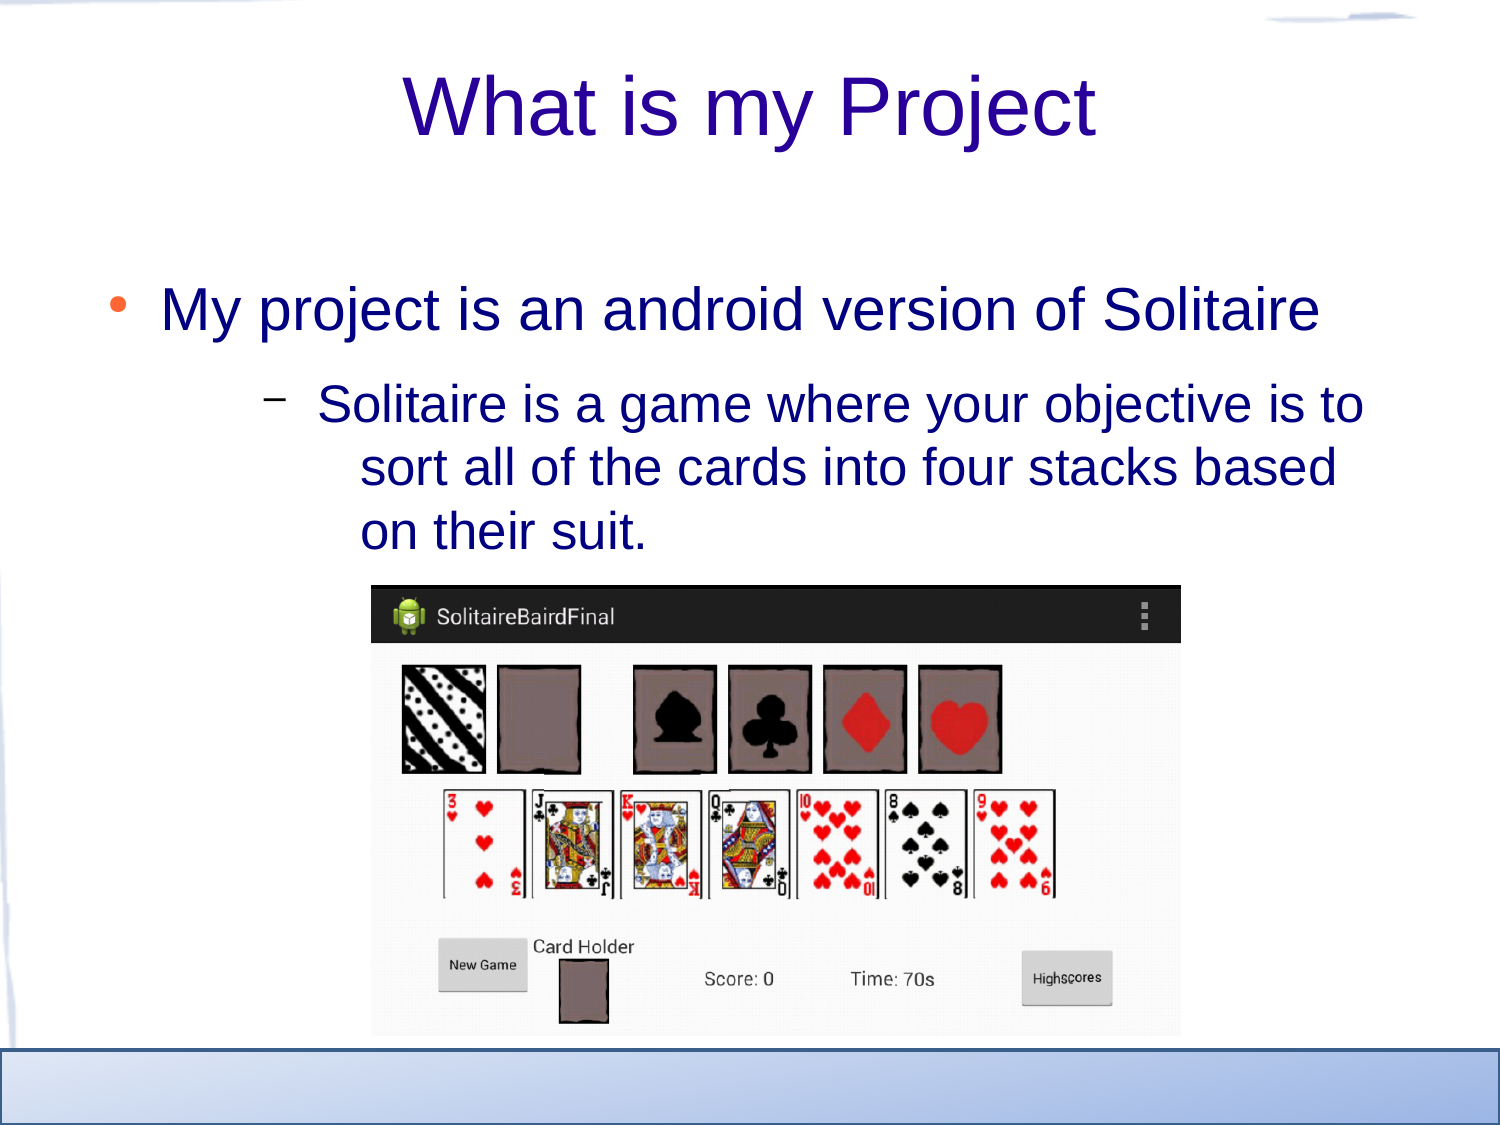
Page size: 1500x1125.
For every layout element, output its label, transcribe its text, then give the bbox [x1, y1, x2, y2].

list My project is an android version of Solitaire Solitaire is a game where your objective is to sort all of the cards into four stacks based on their suit. [75, 262, 1425, 1005]
text_box [0, 1049, 1500, 1125]
picture [0, 0, 1500, 1049]
title What is my Project [75, 45, 1425, 233]
